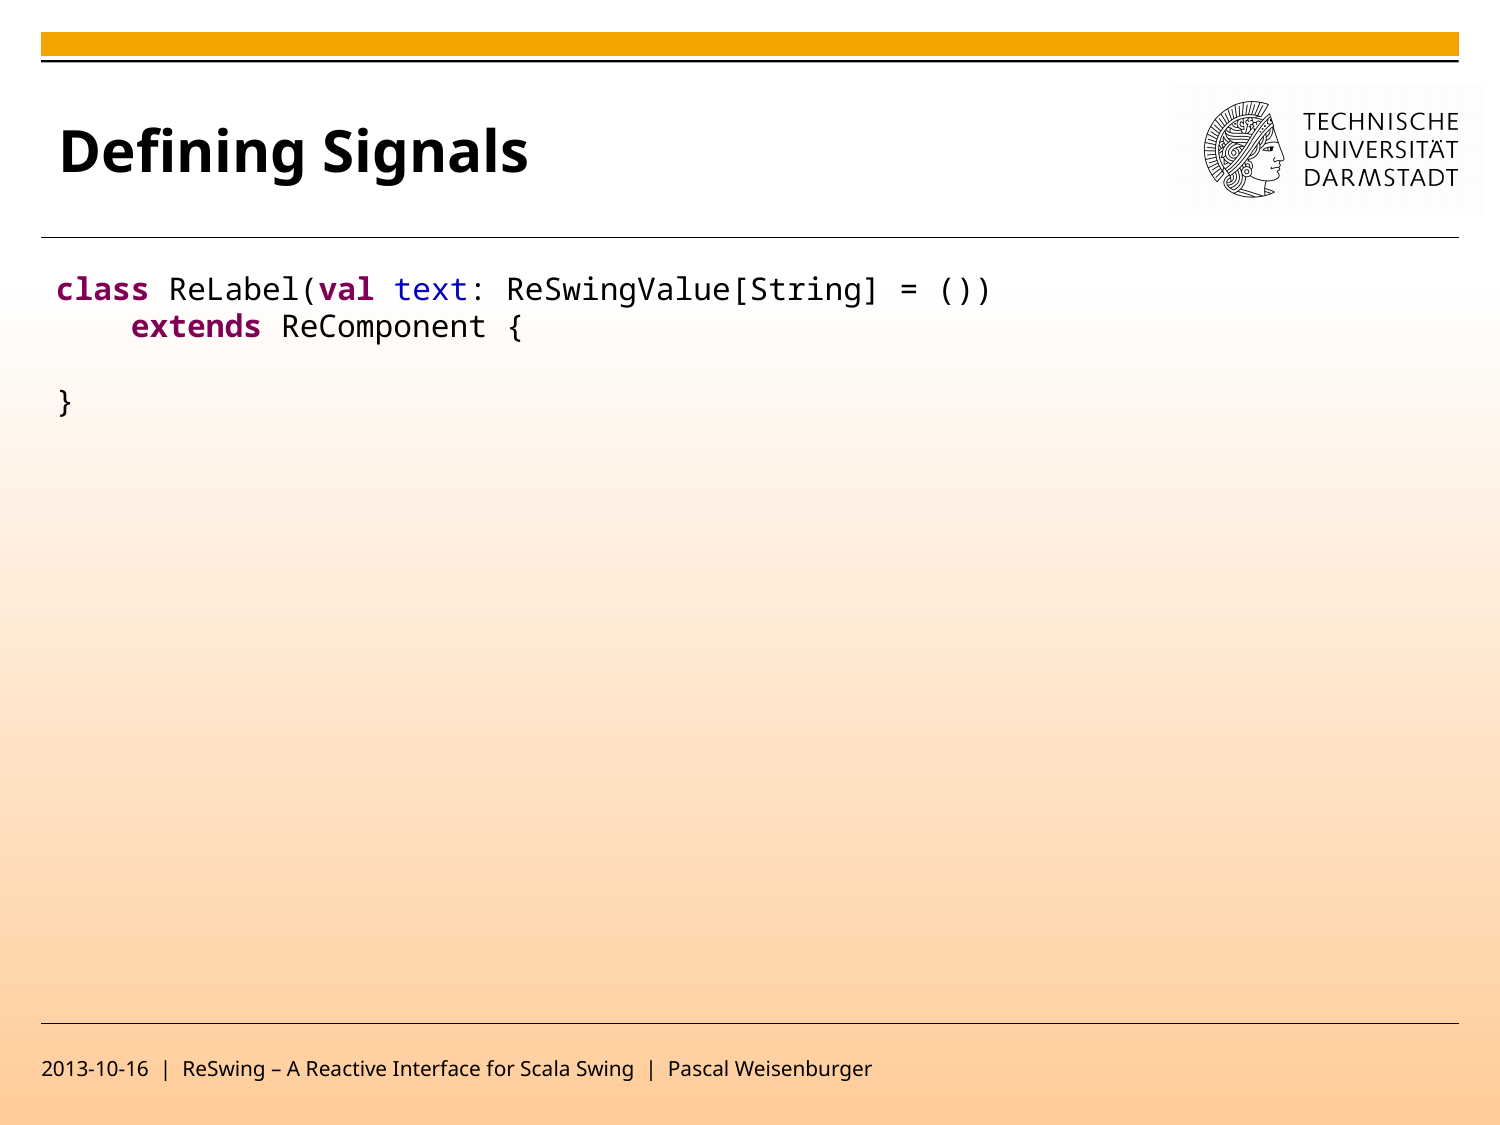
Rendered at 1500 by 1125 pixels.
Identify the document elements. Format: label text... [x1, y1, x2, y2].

title Defining Signals [58, 80, 1187, 218]
list class ReLabel(val text: ReSwingValue[String] = ()) extends ReComponent { } [41, 261, 1459, 914]
picture [1187, 84, 1484, 215]
